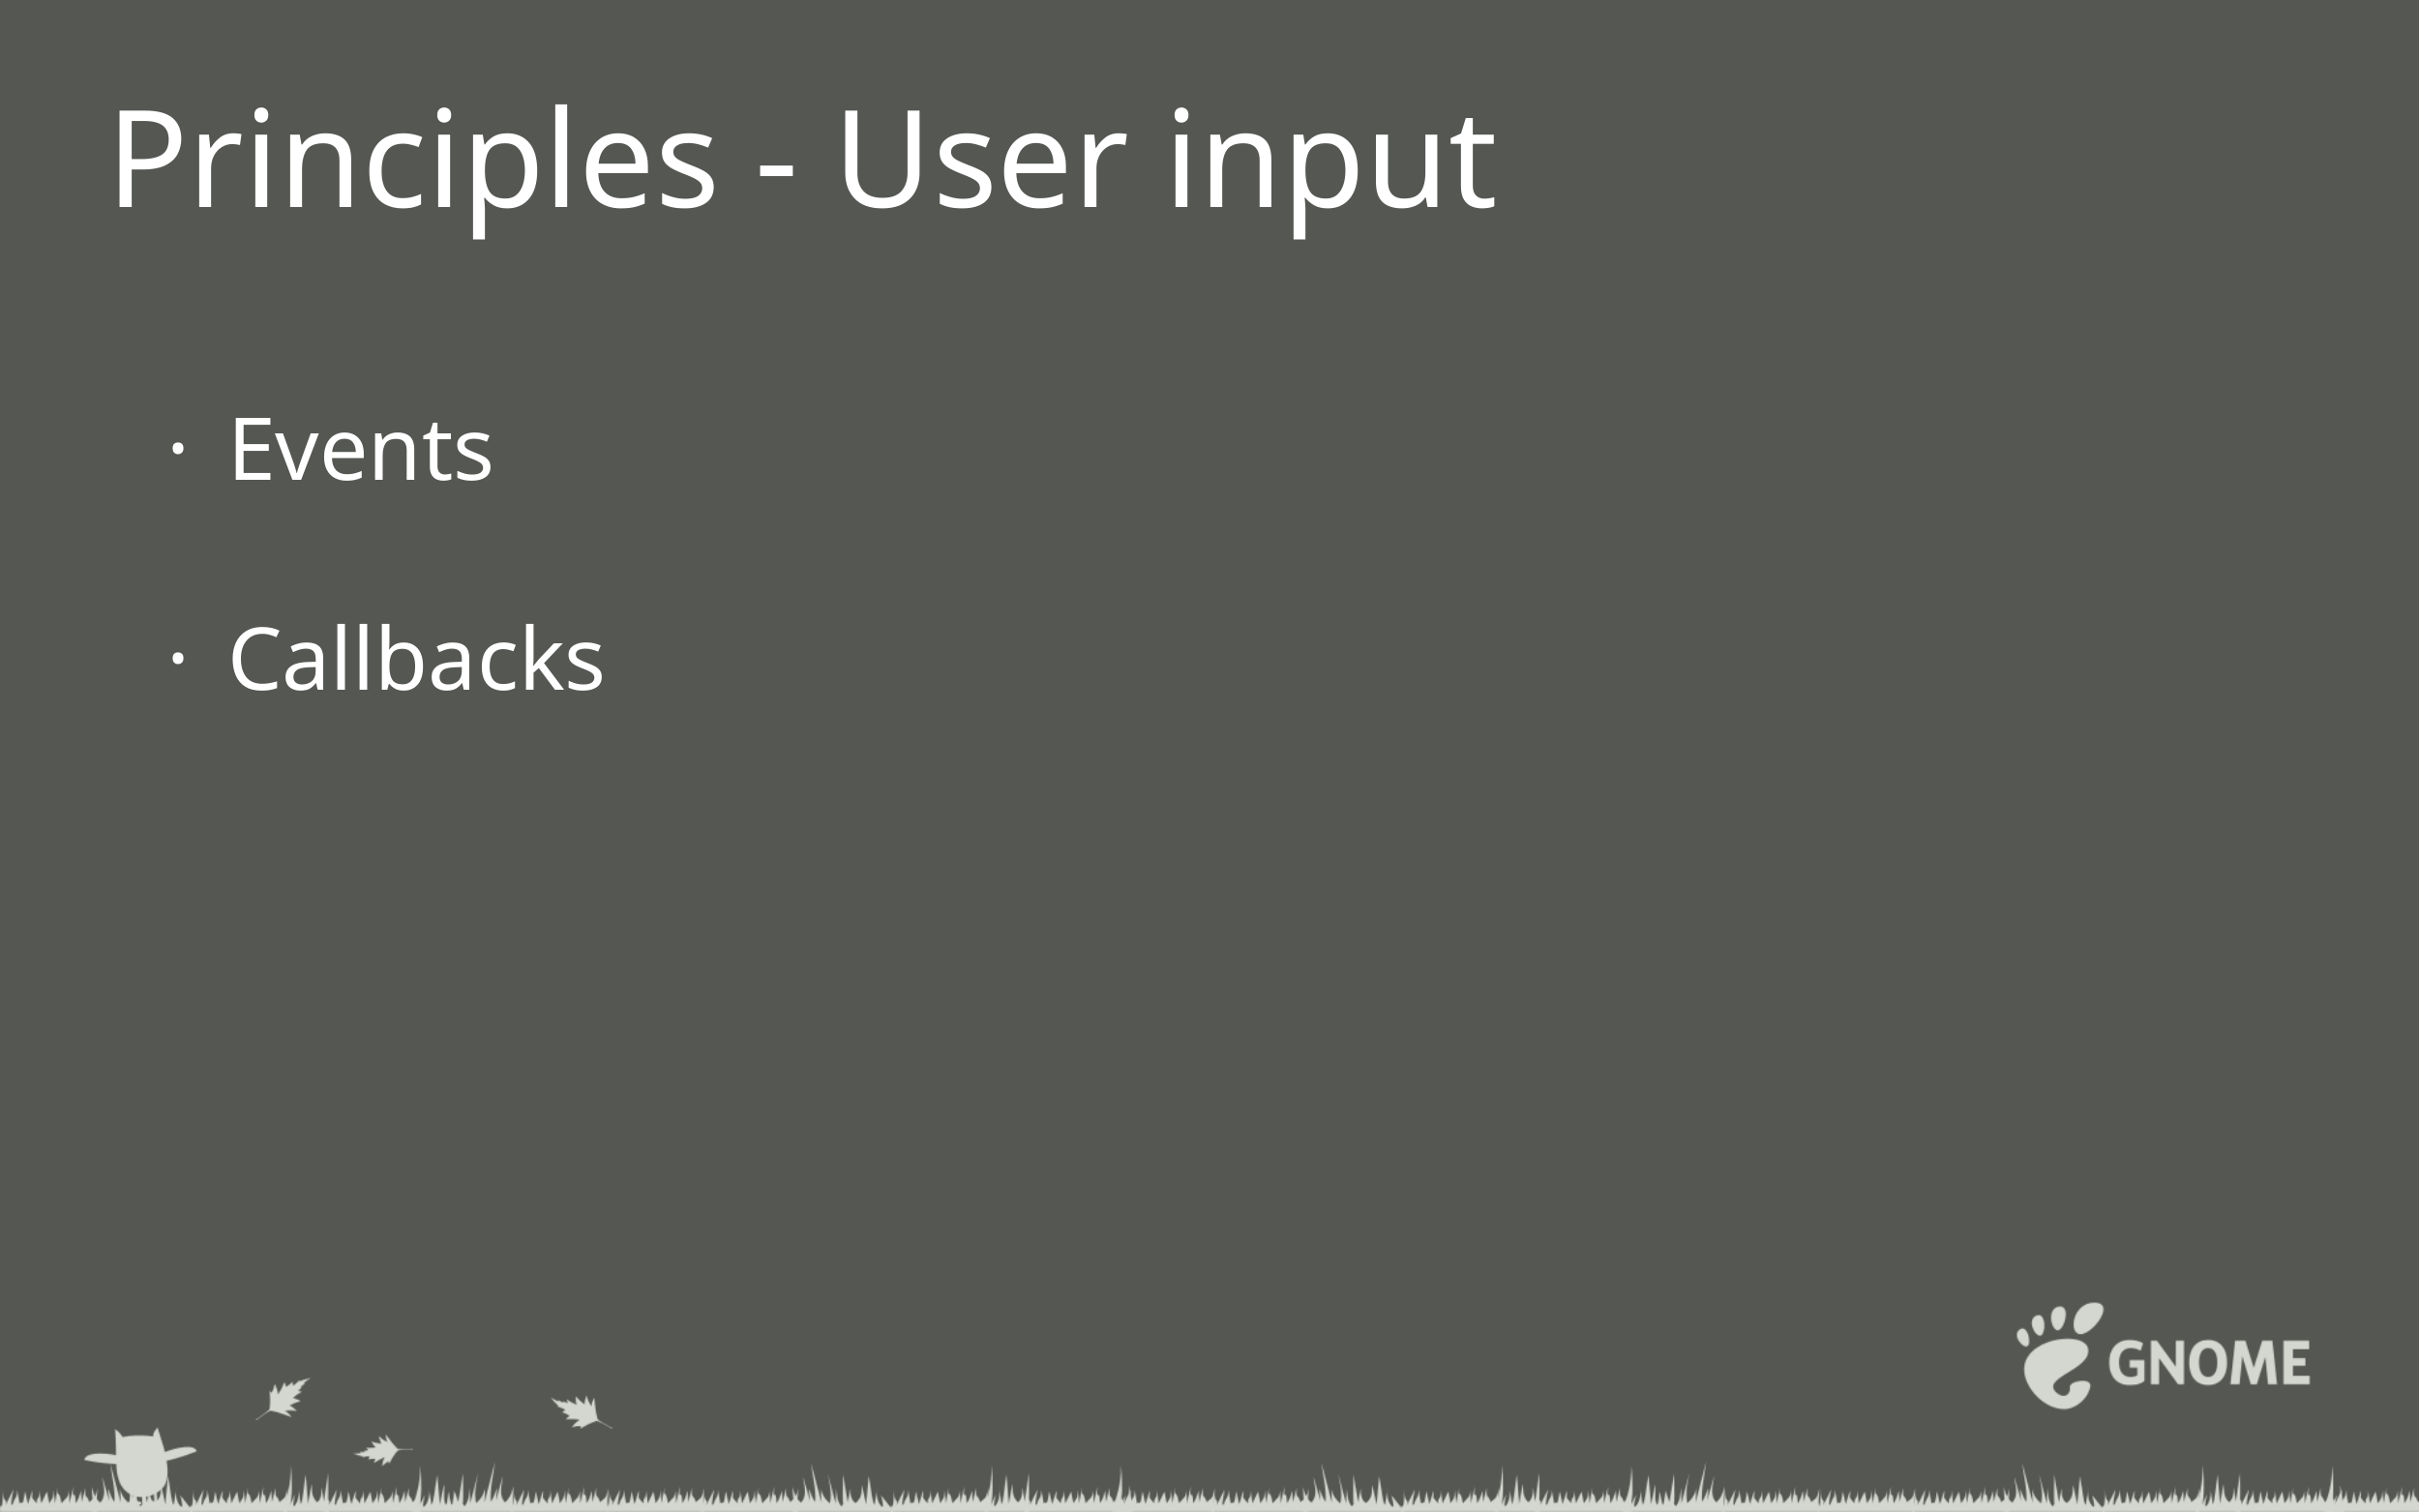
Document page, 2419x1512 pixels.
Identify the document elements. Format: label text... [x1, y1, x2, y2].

picture [0, 0, 2419, 1512]
title Principles - User input [82, 48, 2337, 217]
list Events Callbacks [82, 316, 2337, 1226]
